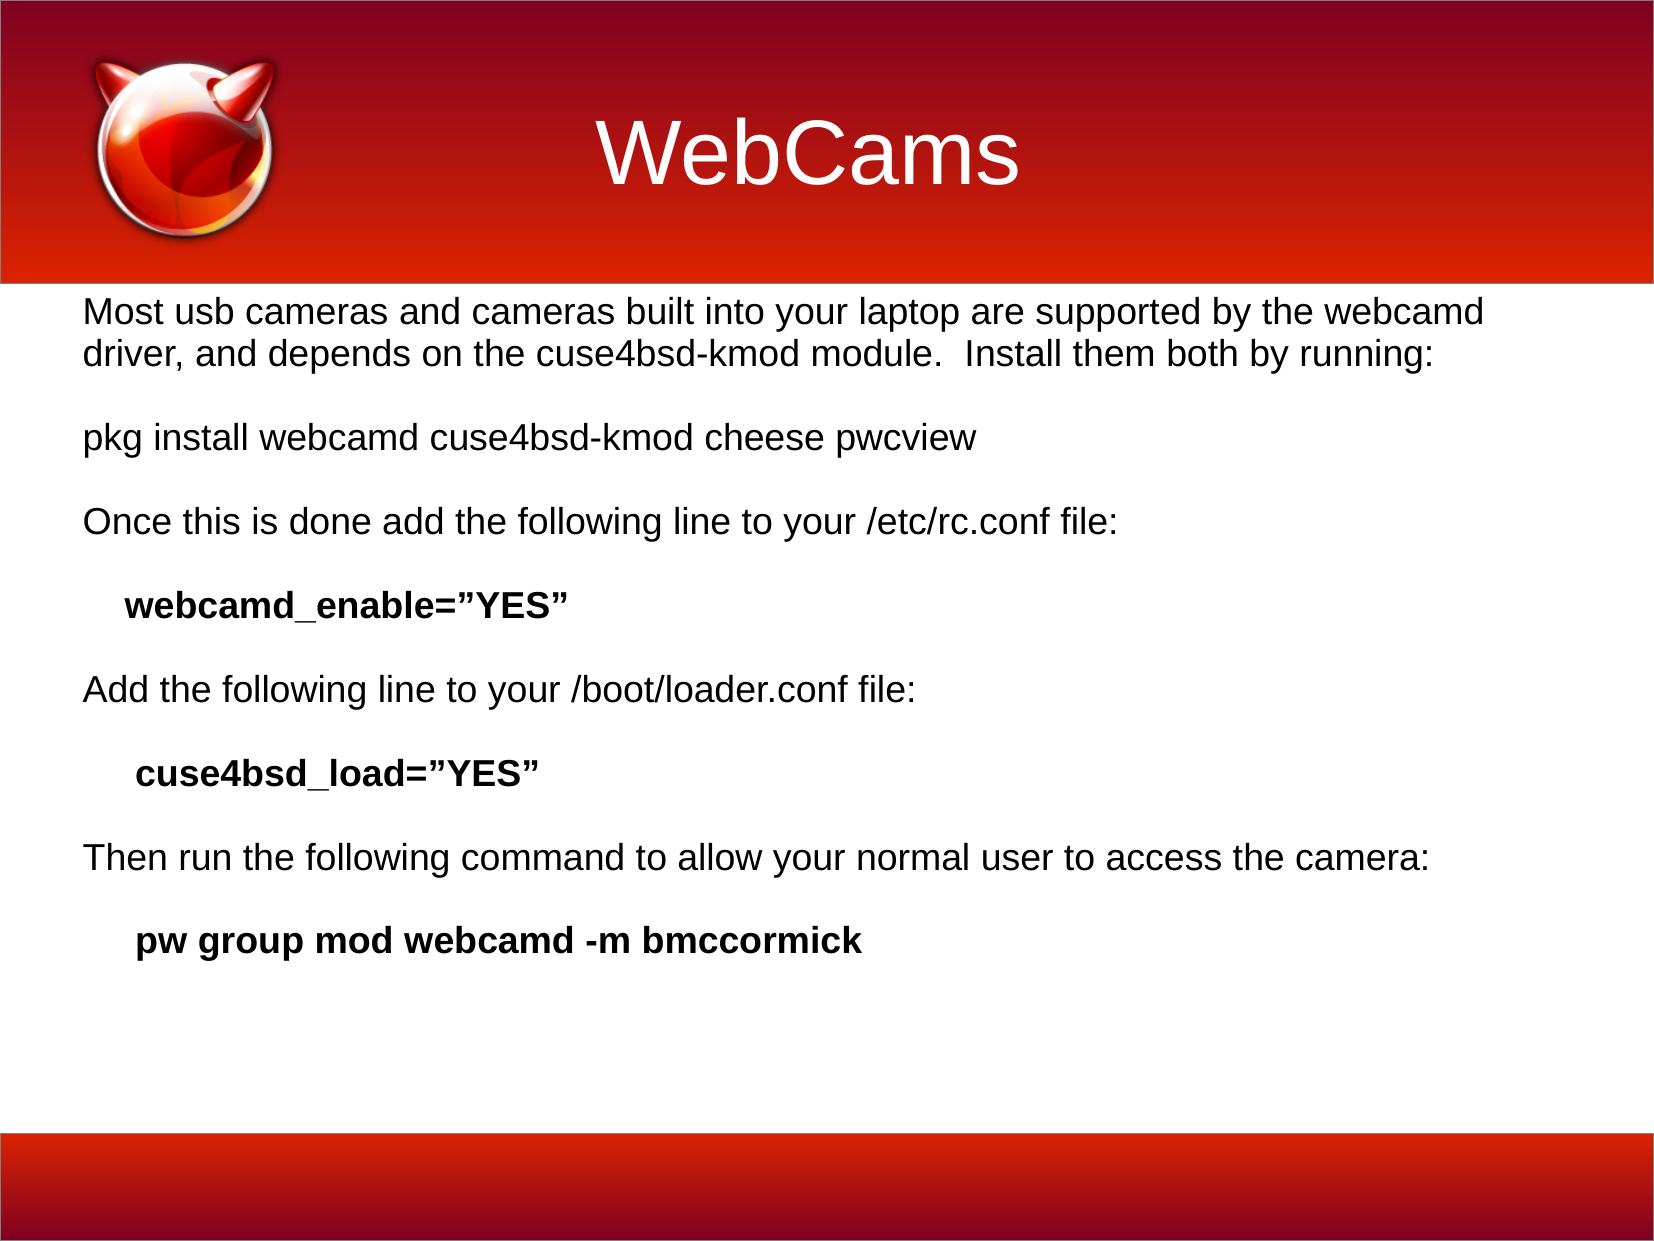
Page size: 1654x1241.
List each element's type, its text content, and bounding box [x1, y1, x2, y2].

list Most usb cameras and cameras built into your laptop are supported by the webcamd driver, and depends on the cuse4bsd-kmod module. Install them both by running: pkg install webcamd cuse4bsd-kmod cheese pwcview Once this is done add the following line to your /etc/rc.conf file: webcamd_enable=”YES” Add the following line to your /boot/loader.conf file: cuse4bsd_load=”YES” Then run the following command to allow your normal user to access the camera: pw group mod webcamd -m bmccormick [82, 290, 1538, 1010]
title WebCams [82, 49, 1536, 257]
